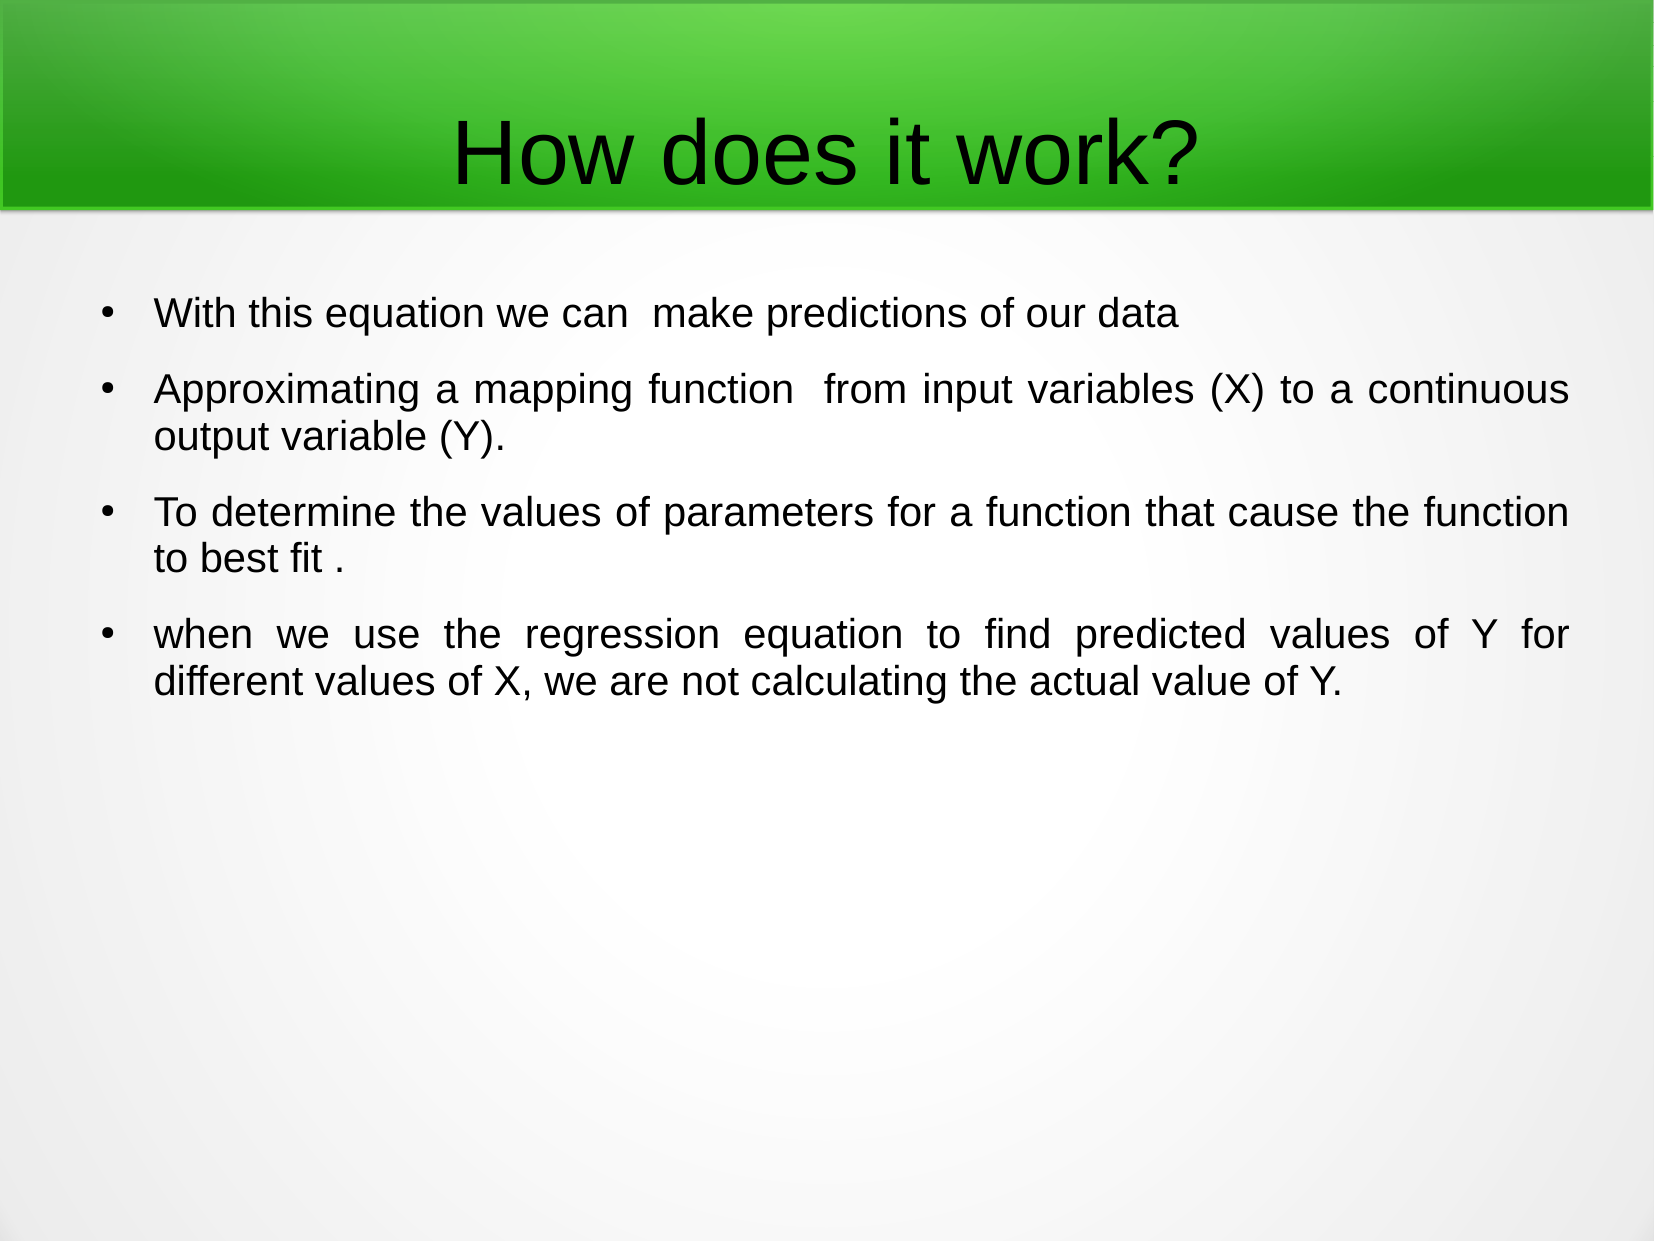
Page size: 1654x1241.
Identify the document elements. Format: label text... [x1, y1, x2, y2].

title How does it work? [82, 49, 1571, 257]
list With this equation we can make predictions of our data Approximating a mapping function from input variables (X) to a continuous output variable (Y). To determine the values of parameters for a function that cause the function to best fit . when we use the regression equation to find predicted values of Y for different values of X, we are not calculating the actual value of Y. [82, 290, 1571, 1010]
